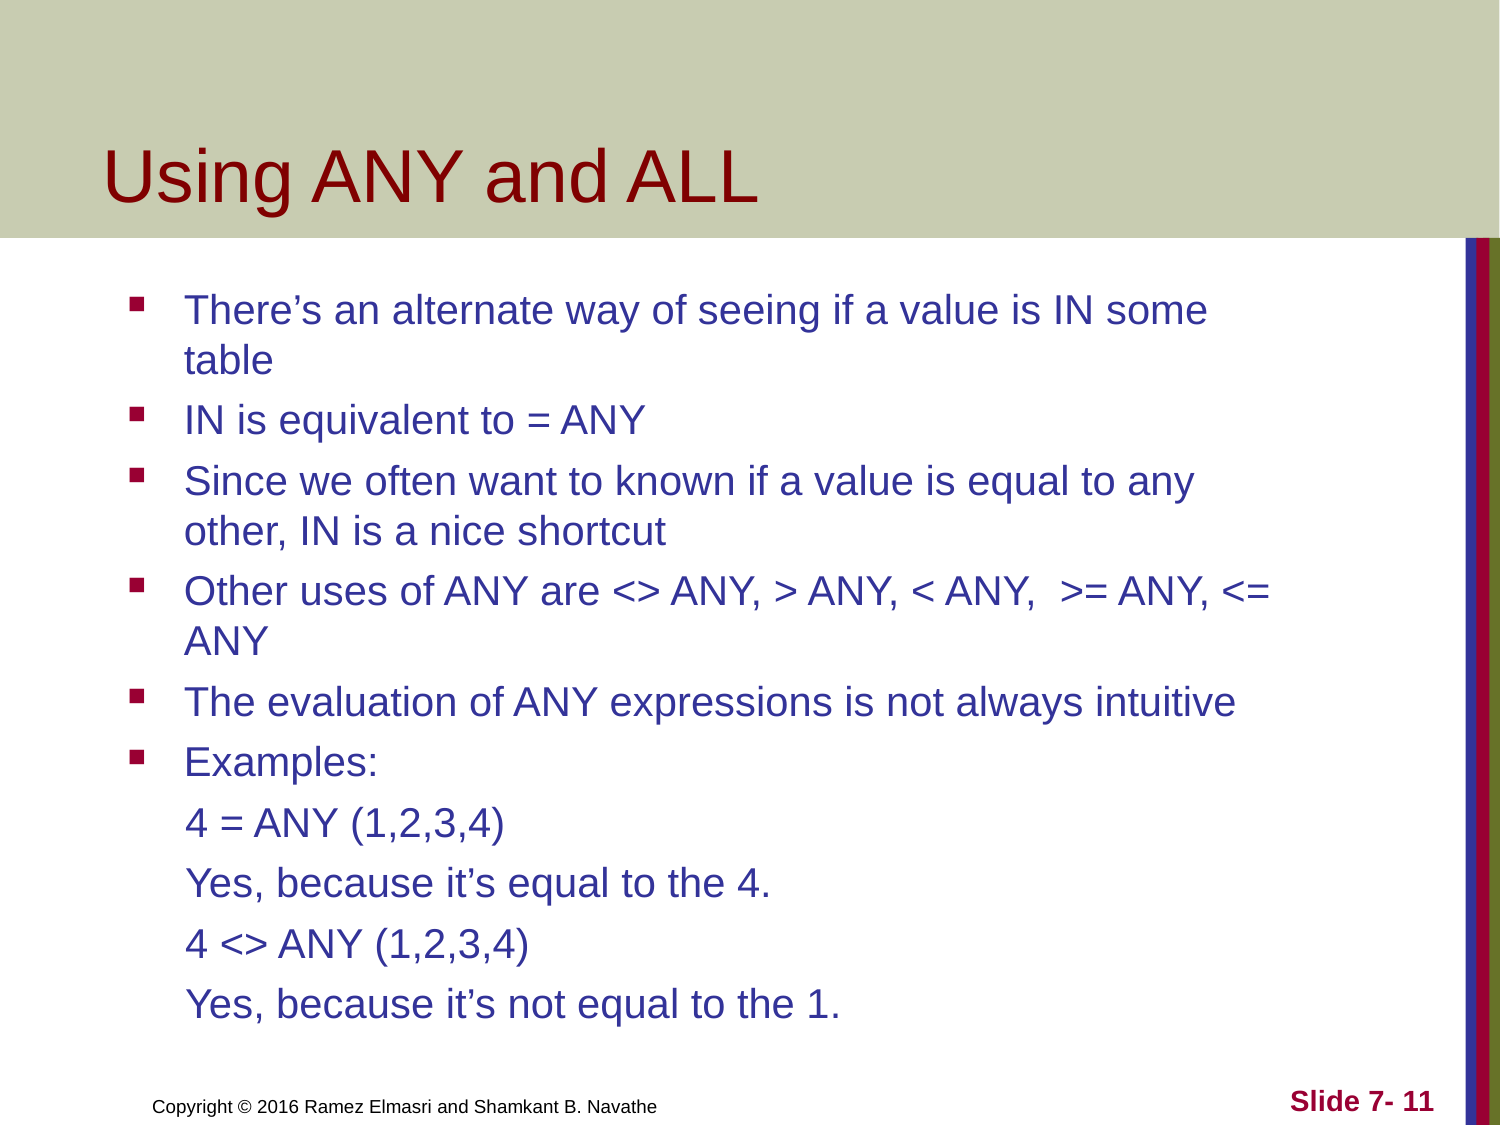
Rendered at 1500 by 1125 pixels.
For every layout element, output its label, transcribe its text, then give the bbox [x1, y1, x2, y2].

text_box Slide 7- <number> [1137, 1050, 1450, 1125]
list There’s an alternate way of seeing if a value is IN some table IN is equivalent to = ANY Since we often want to known if a value is equal to any other, IN is a nice shortcut Other uses of ANY are <> ANY, > ANY, < ANY, >= ANY, <= ANY The evaluation of ANY expressions is not always intuitive Examples: 4 = ANY (1,2,3,4) Yes, because it’s equal to the 4. 4 <> ANY (1,2,3,4) Yes, because it’s not equal to the 1. [112, 274, 1300, 1125]
title Using ANY and ALL [87, 99, 1375, 225]
